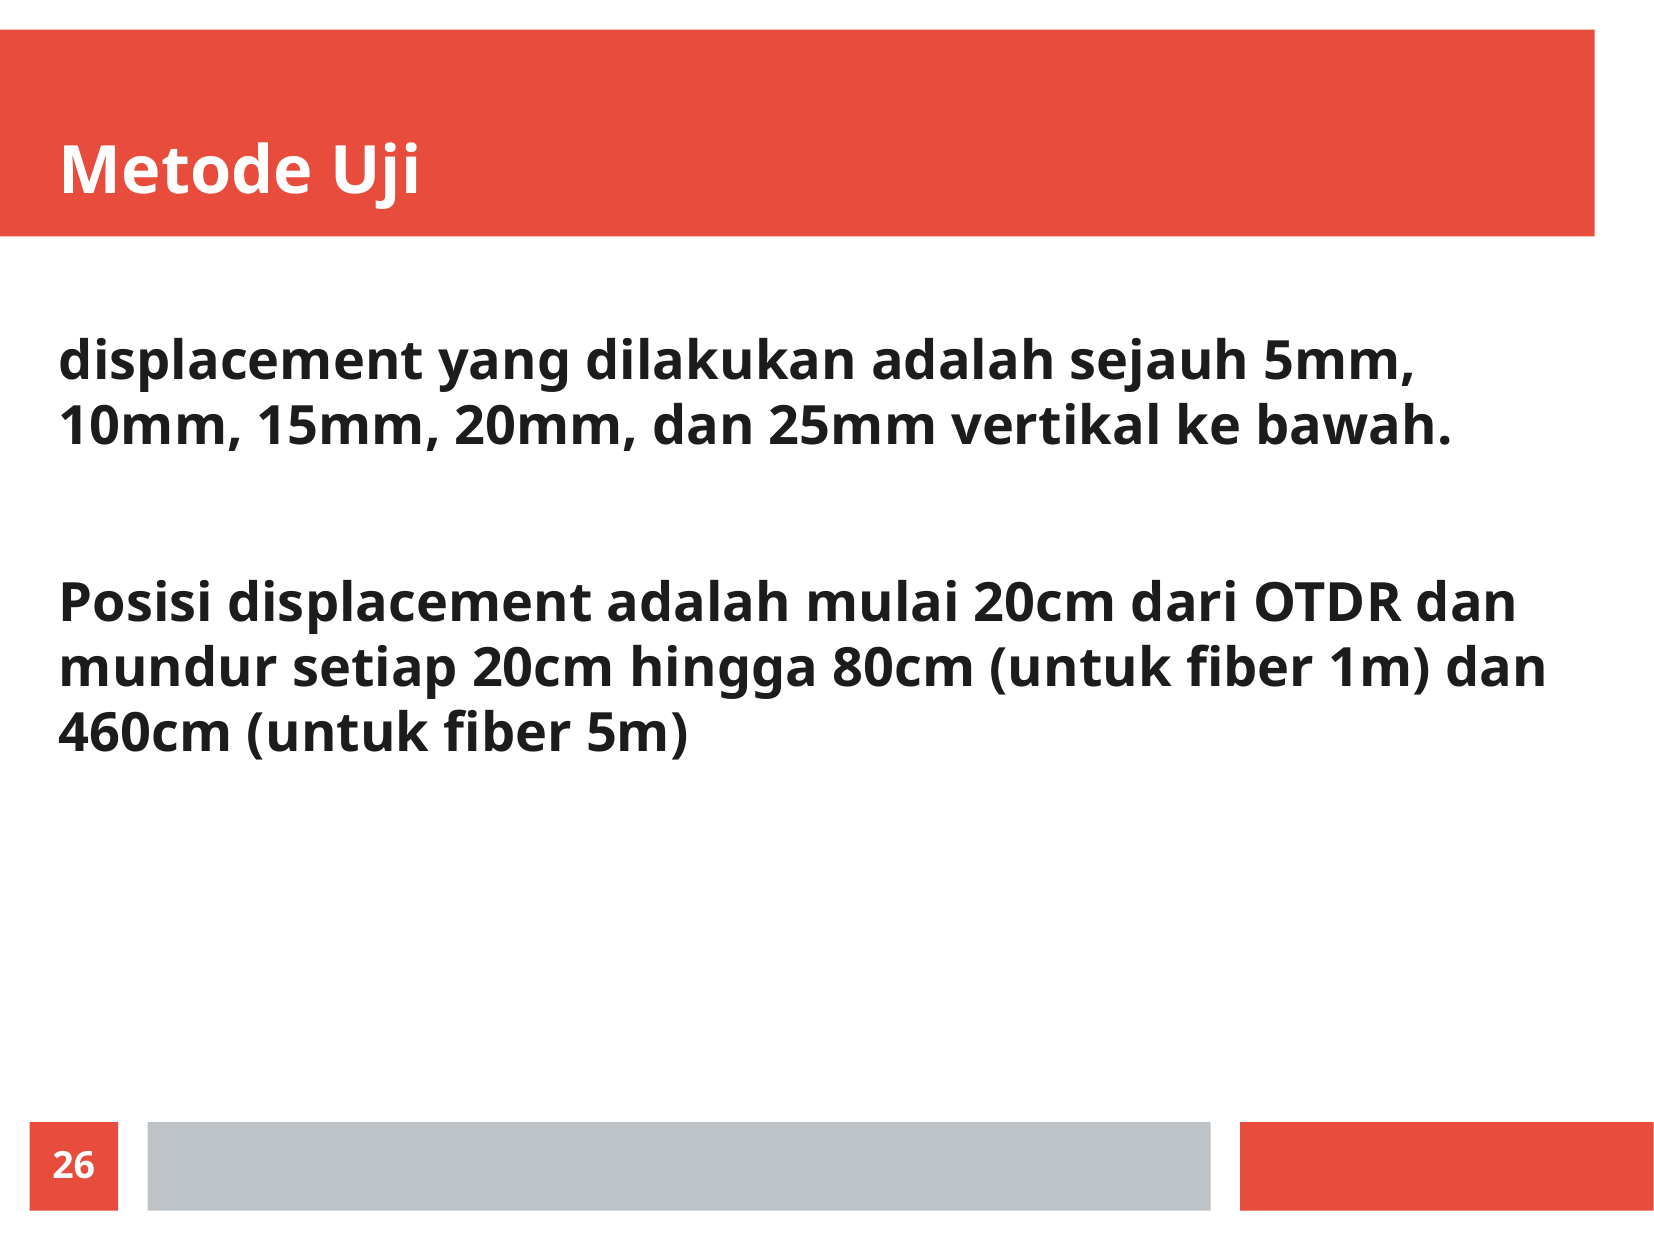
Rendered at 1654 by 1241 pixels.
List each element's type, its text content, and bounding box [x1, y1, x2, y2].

text_box [29, 1122, 119, 1211]
title Metode Uji [59, 59, 1595, 207]
list displacement yang dilakukan adalah sejauh 5mm, 10mm, 15mm, 20mm, dan 25mm vertikal ke bawah. Posisi displacement adalah mulai 20cm dari OTDR dan mundur setiap 20cm hingga 80cm (untuk fiber 1m) dan 460cm (untuk fiber 5m) [59, 324, 1565, 1093]
